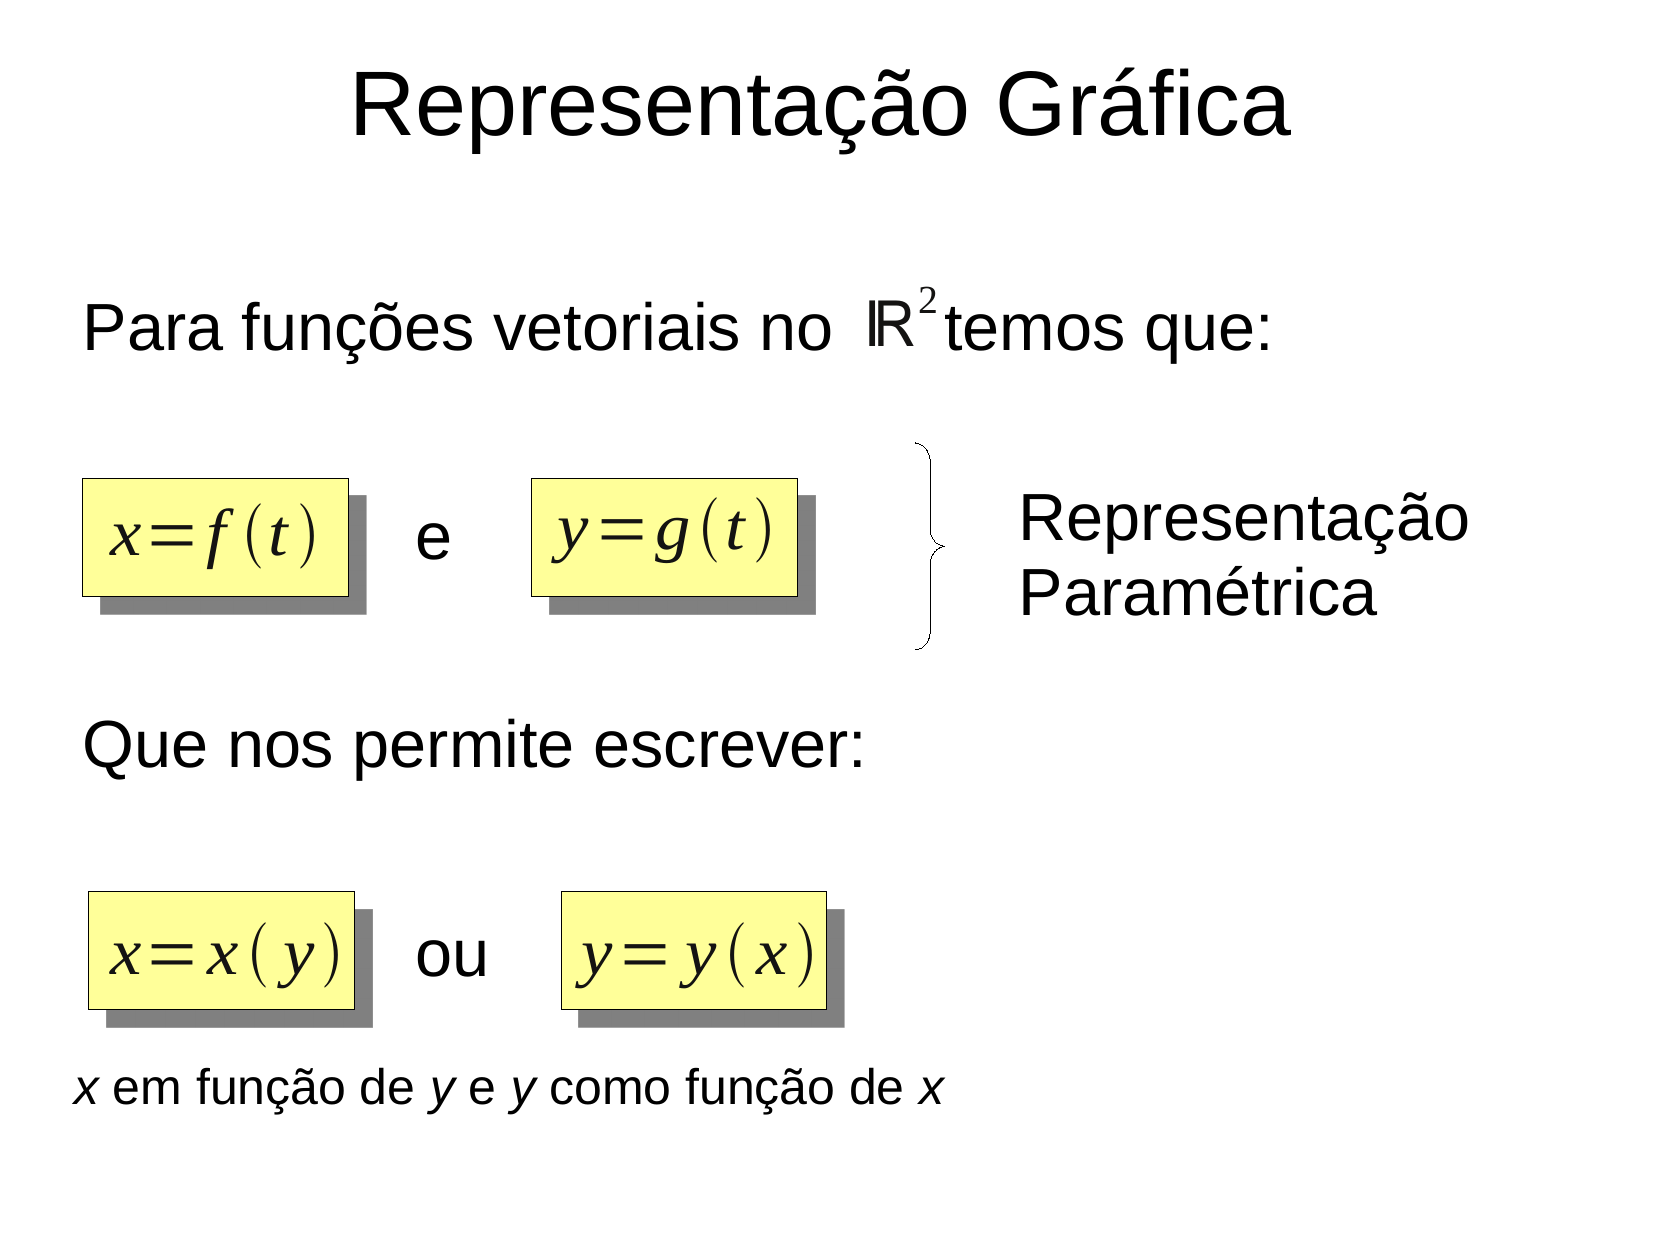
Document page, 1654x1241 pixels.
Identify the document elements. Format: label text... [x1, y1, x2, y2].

list Para funções vetoriais no temos que: e Que nos permite escrever: ou [82, 290, 1571, 1094]
chart [98, 496, 326, 573]
chart [98, 915, 351, 992]
text_box x em função de y e y como função de x [59, 1051, 1004, 1123]
text_box [82, 478, 349, 597]
text_box Representação Paramétrica [1003, 472, 1565, 637]
chart [860, 277, 944, 361]
chart [541, 490, 781, 567]
text_box [88, 891, 355, 1010]
title Representação Gráfica [76, 7, 1566, 200]
text_box [561, 891, 827, 1010]
chart [565, 915, 823, 992]
text_box [531, 478, 798, 597]
